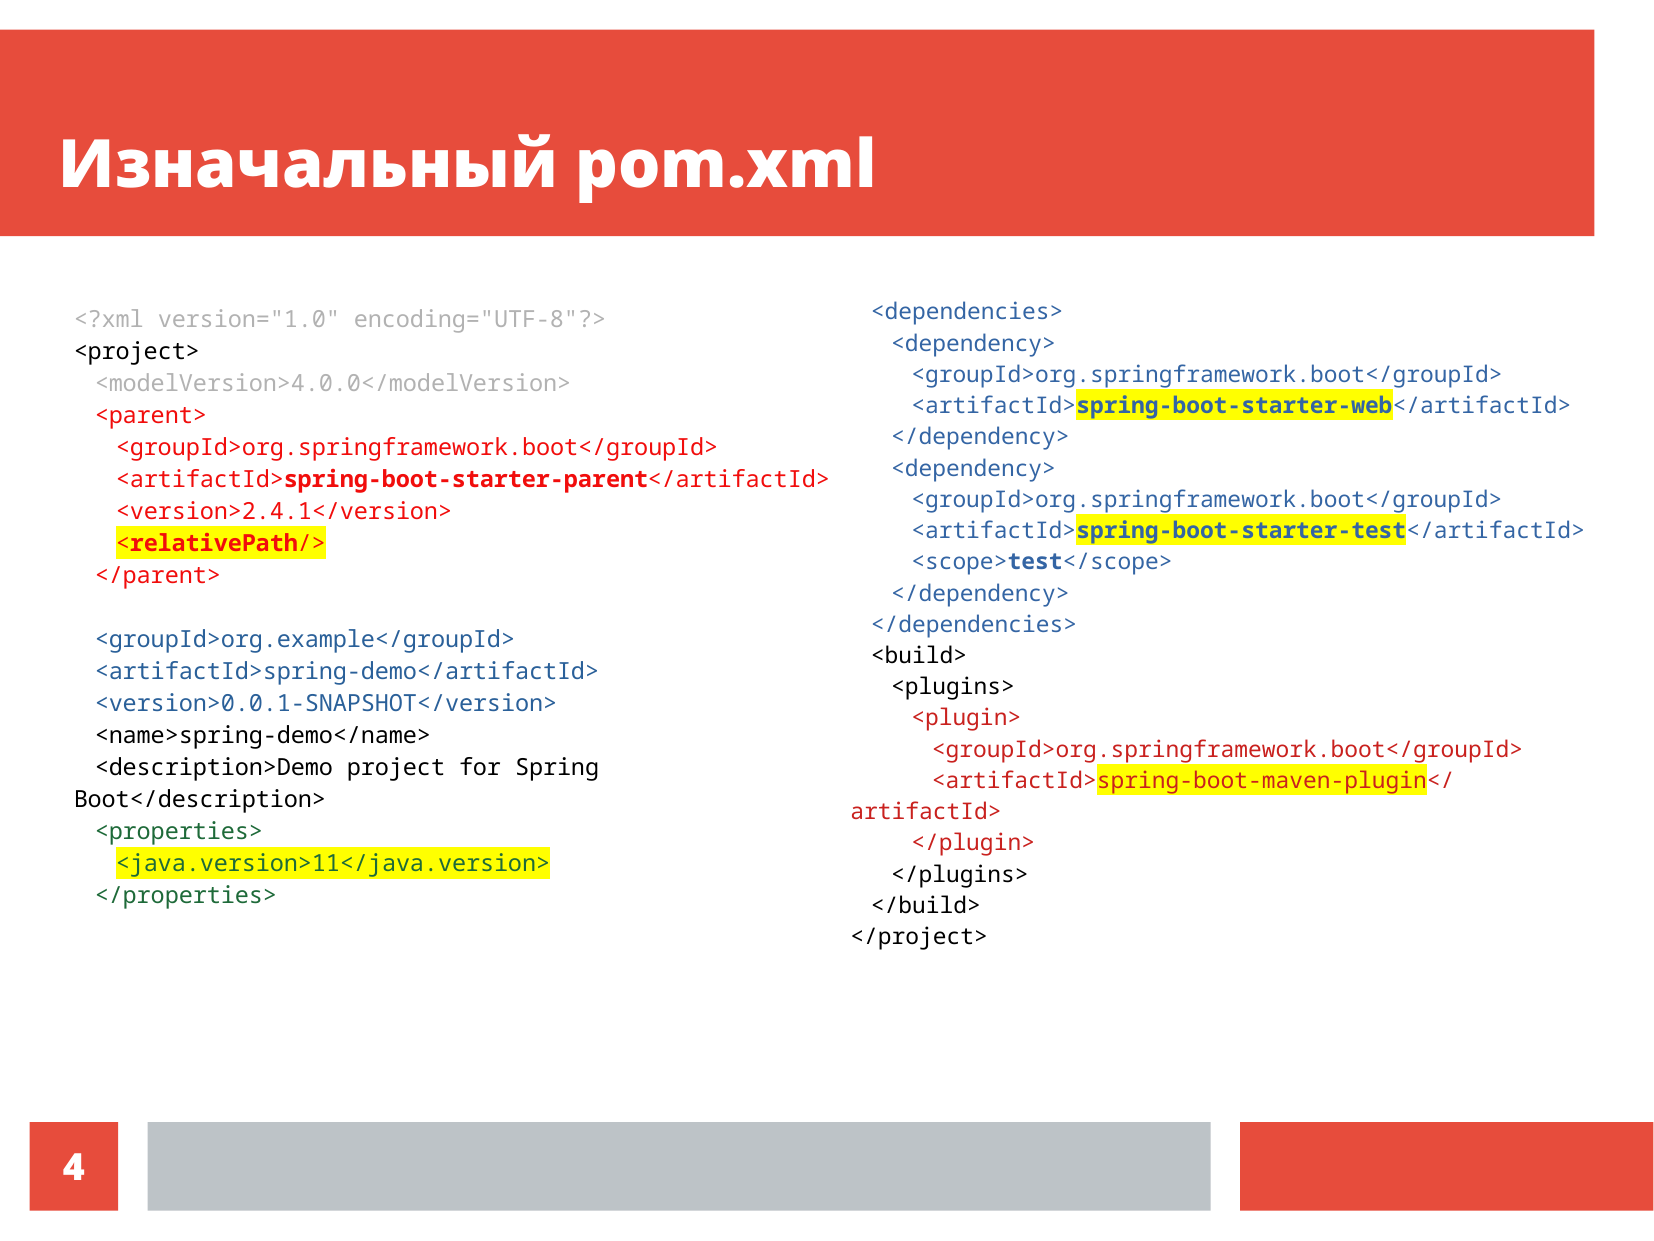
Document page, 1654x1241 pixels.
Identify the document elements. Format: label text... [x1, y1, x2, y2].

title Изначальный pom.xml [59, 59, 1595, 207]
text_box <?xml version="1.0" encoding="UTF-8"?> <project> <modelVersion>4.0.0</modelVersion> <parent> <groupId>org.springframework.boot</groupId> <artifactId>spring-boot-starter-parent</artifactId> <version>2.4.1</version> <relativePath/> </parent> <groupId>org.example</groupId> <artifactId>spring-demo</artifactId> <version>0.0.1-SNAPSHOT</version> <name>spring-demo</name> <description>Demo project for Spring Boot</description> <properties> <java.version>11</java.version> </properties> [59, 295, 850, 957]
text_box <dependencies> <dependency> <groupId>org.springframework.boot</groupId> <artifactId>spring-boot-starter-web</artifactId> </dependency> <dependency> <groupId>org.springframework.boot</groupId> <artifactId>spring-boot-starter-test</artifactId> <scope>test</scope> </dependency> </dependencies> <build> <plugins> <plugin> <groupId>org.springframework.boot</groupId> <artifactId>spring-boot-maven-plugin</artifactId> </plugin> </plugins> </build> </project> [850, 295, 1595, 969]
